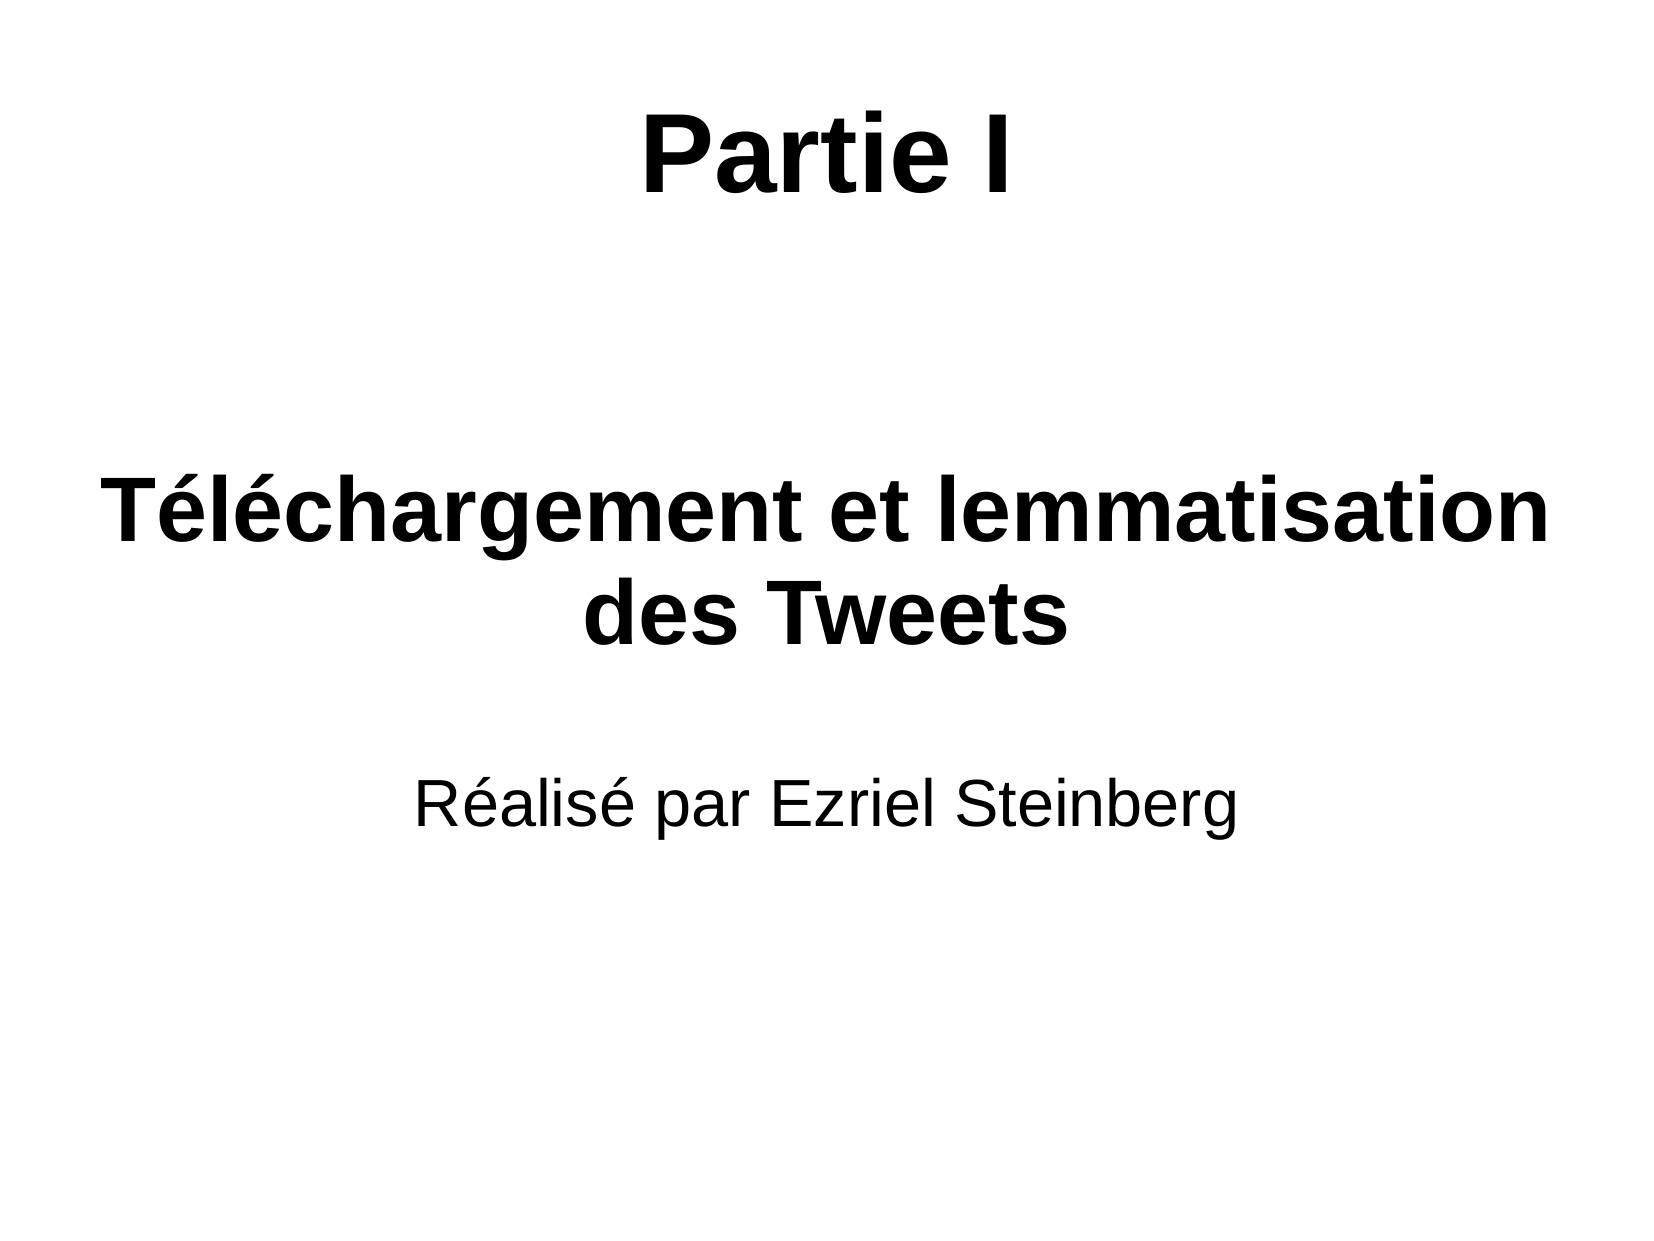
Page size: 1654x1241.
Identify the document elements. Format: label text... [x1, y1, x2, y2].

title Partie I [82, 49, 1571, 257]
subtitle Téléchargement et lemmatisation des Tweets Réalisé par Ezriel Steinberg [82, 290, 1571, 1010]
